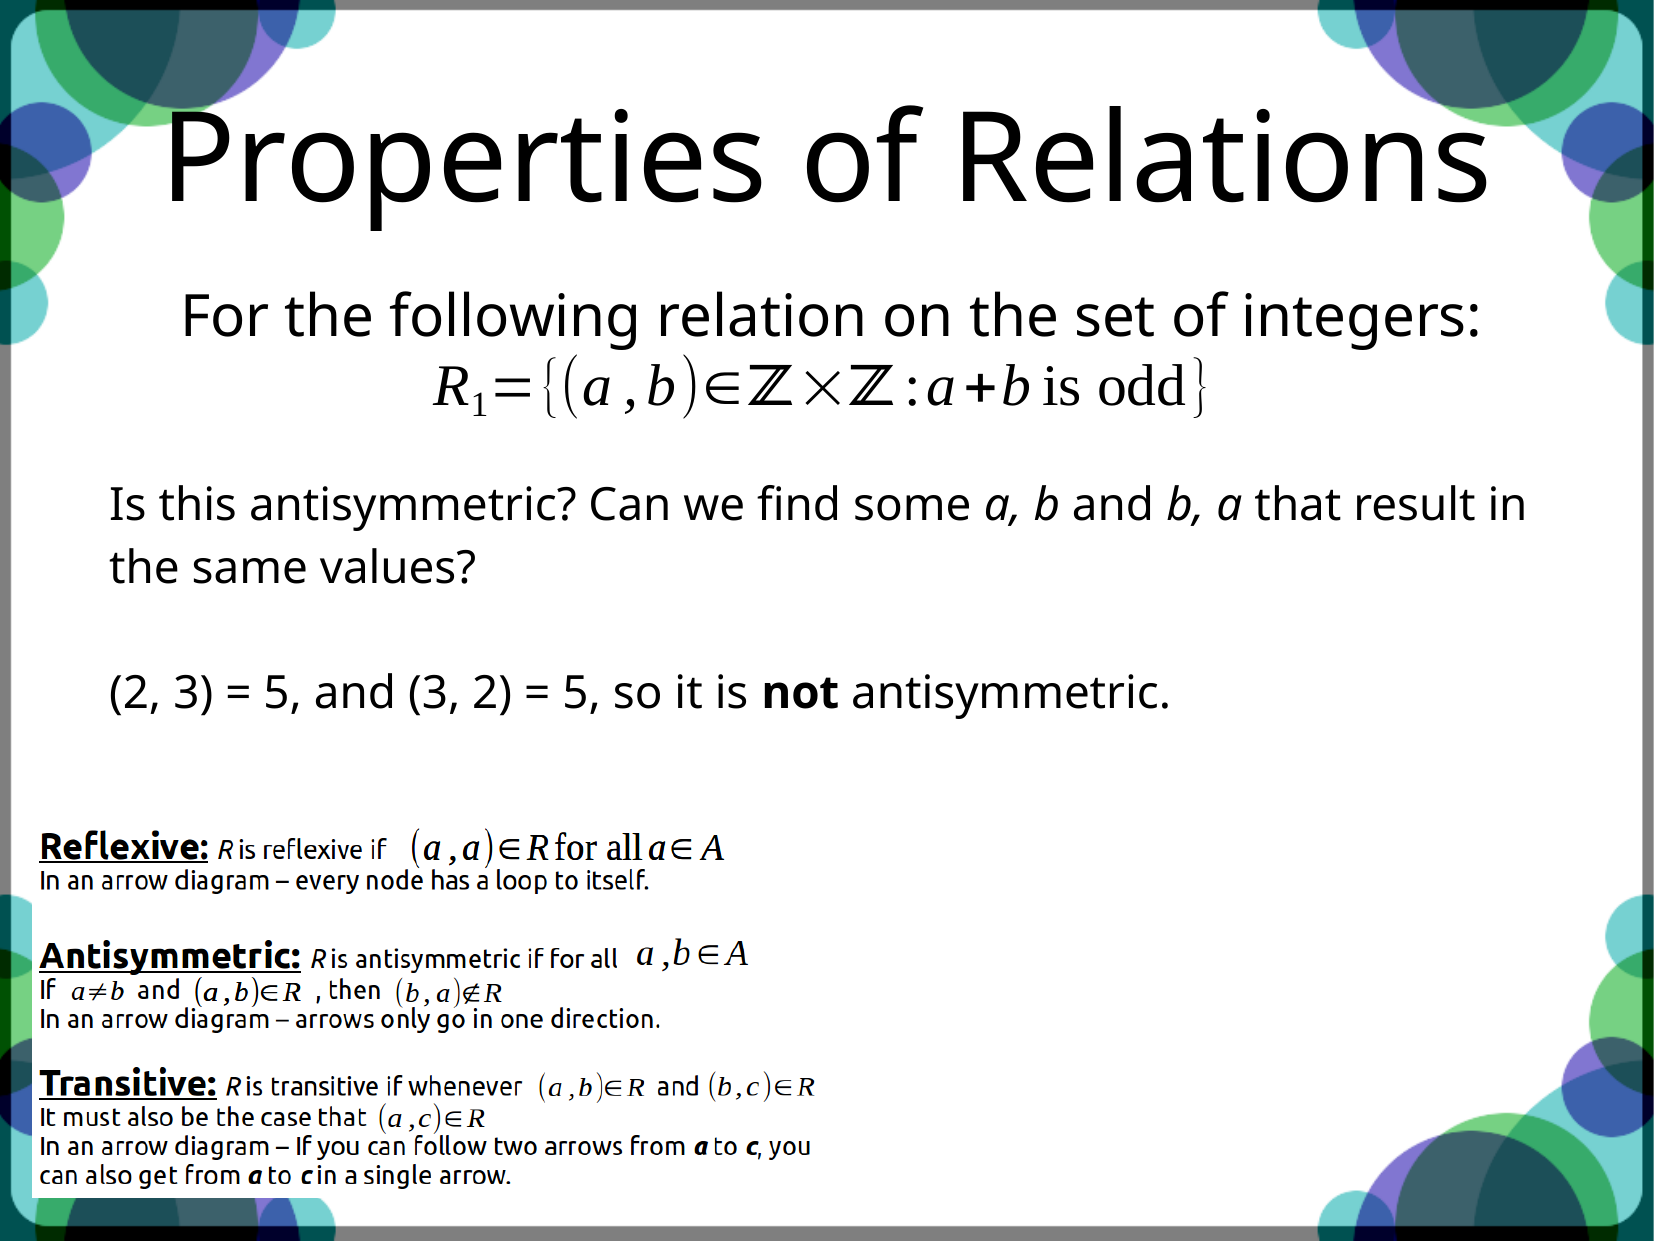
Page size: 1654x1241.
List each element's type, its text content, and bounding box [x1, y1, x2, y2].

picture [0, 0, 1654, 1241]
text_box Is this antisymmetric? Can we find some a, b and b, a that result in the same values? (2, 3) = 5, and (3, 2) = 5, so it is not antisymmetric. [94, 464, 1563, 726]
chart [414, 350, 1229, 427]
text_box For the following relation on the set of integers: [173, 274, 1489, 387]
title Properties of Relations [82, 49, 1571, 257]
